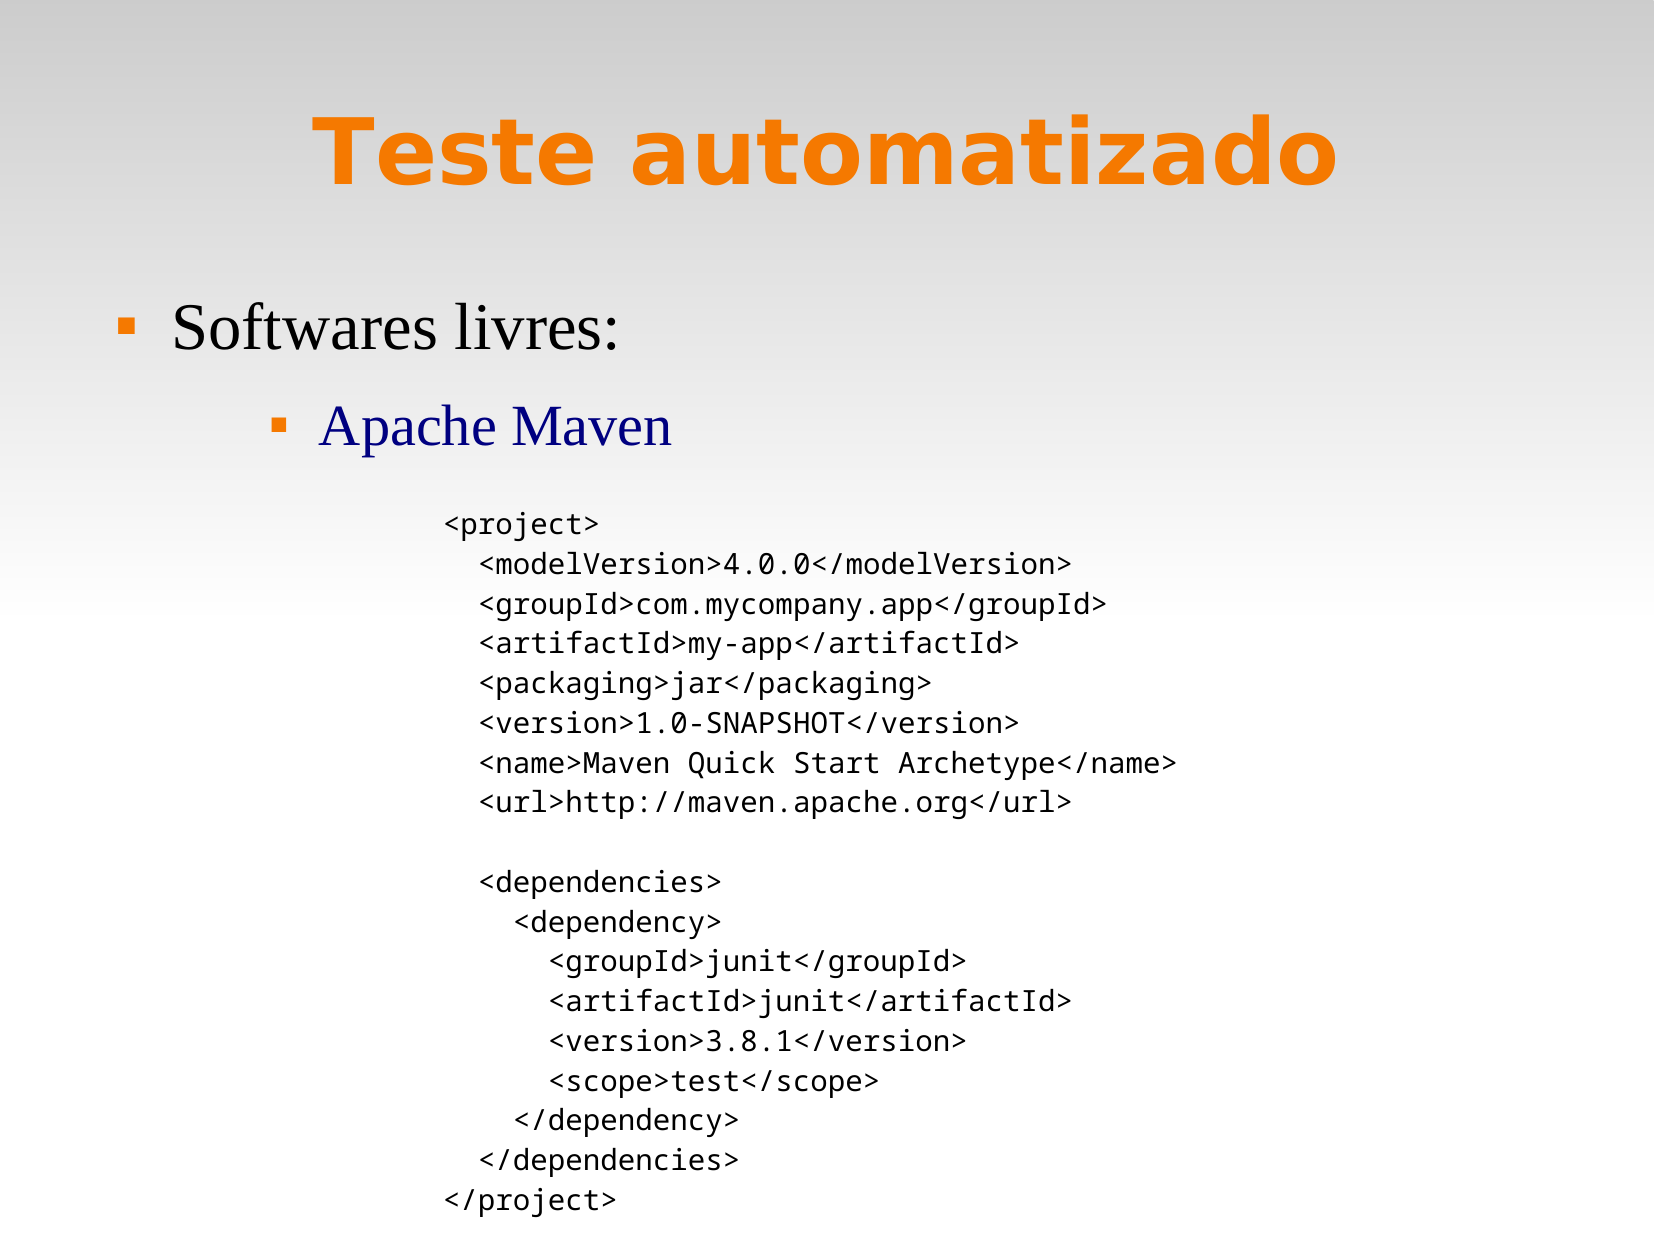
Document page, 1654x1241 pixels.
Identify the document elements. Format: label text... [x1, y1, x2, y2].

list Softwares livres: Apache Maven [82, 290, 1571, 502]
title Teste automatizado [82, 49, 1571, 257]
text_box <project> <modelVersion>4.0.0</modelVersion> <groupId>com.mycompany.app</groupId> <artifactId>my-app</artifactId> <packaging>jar</packaging> <version>1.0-SNAPSHOT</version> <name>Maven Quick Start Archetype</name> <url>http://maven.apache.org</url> <dependencies> <dependency> <groupId>junit</groupId> <artifactId>junit</artifactId> <version>3.8.1</version> <scope>test</scope> </dependency> </dependencies> </project> [428, 496, 1226, 1176]
